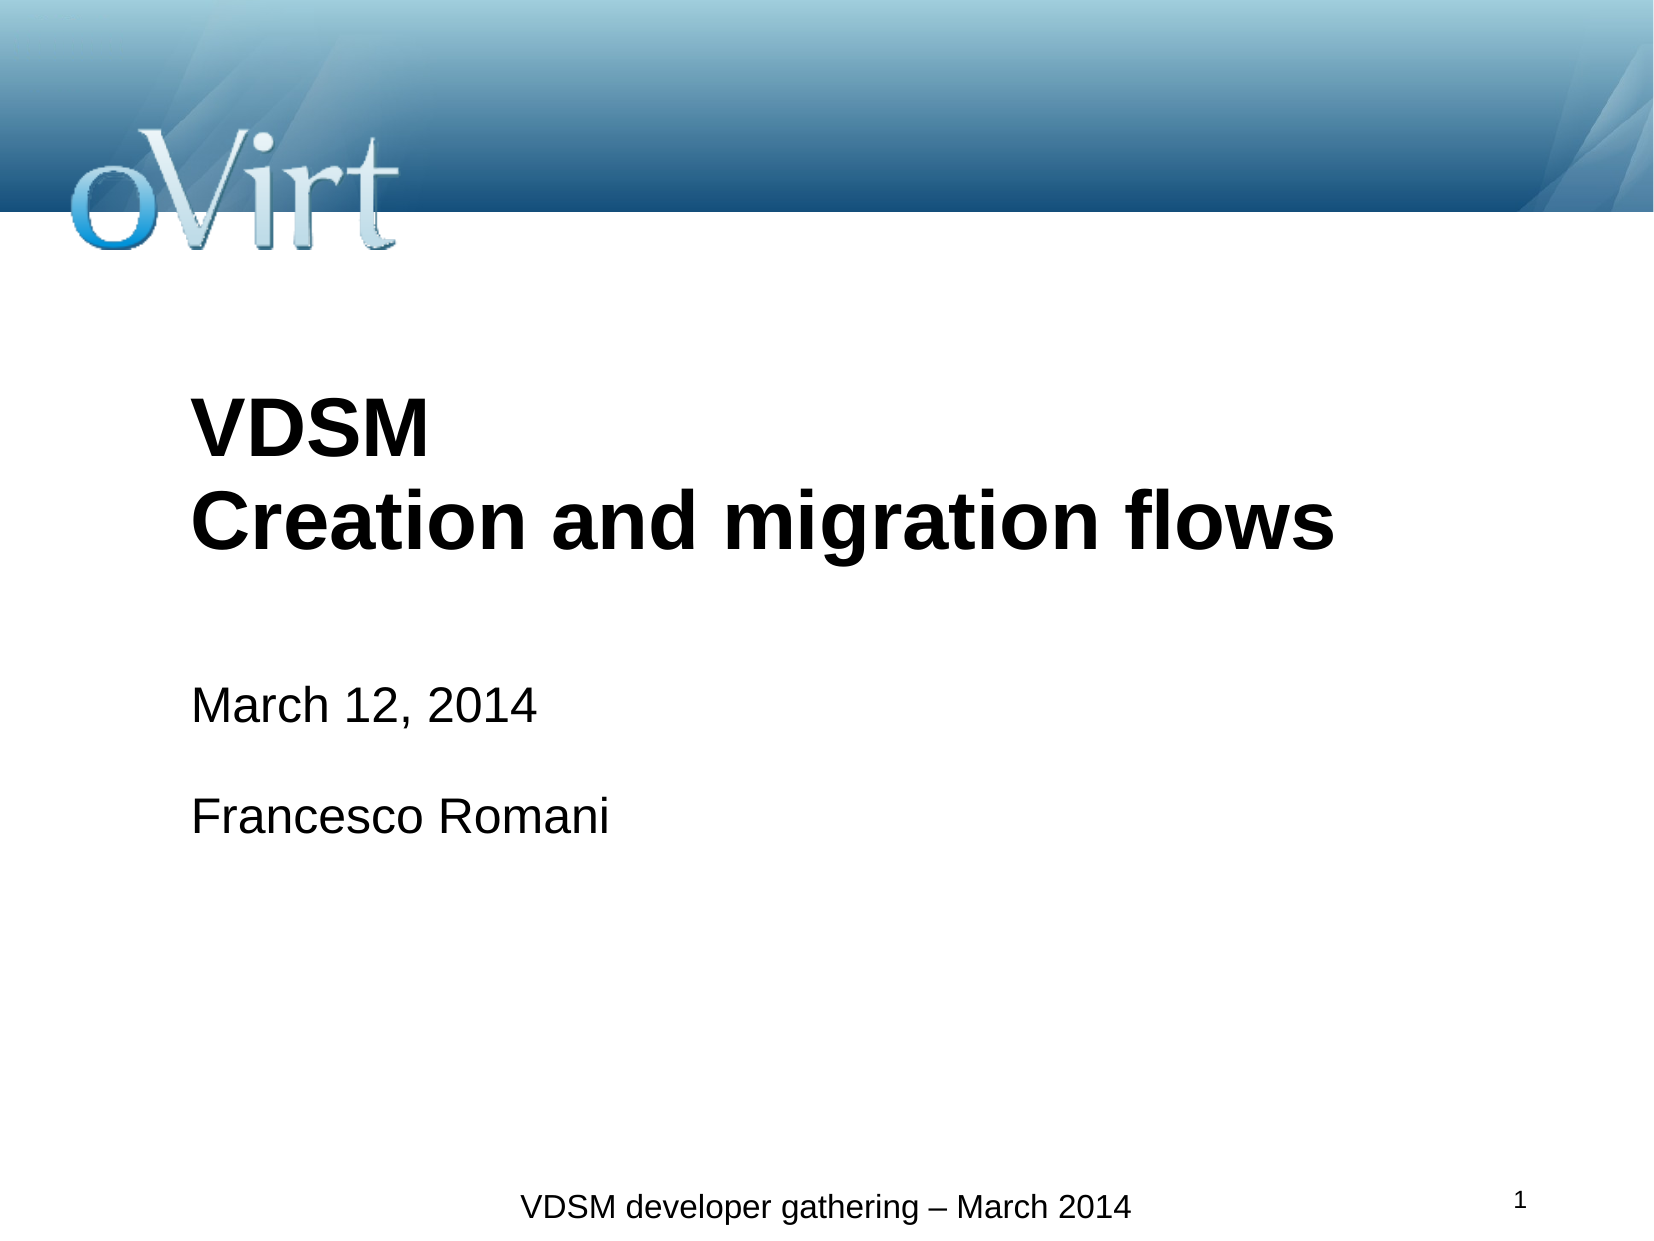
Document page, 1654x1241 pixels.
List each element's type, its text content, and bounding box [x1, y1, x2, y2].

text_box VDSM Creation and migration flows [175, 374, 1549, 576]
picture [0, 0, 1654, 250]
text_box March 12, 2014 Francesco Romani [176, 669, 1549, 852]
